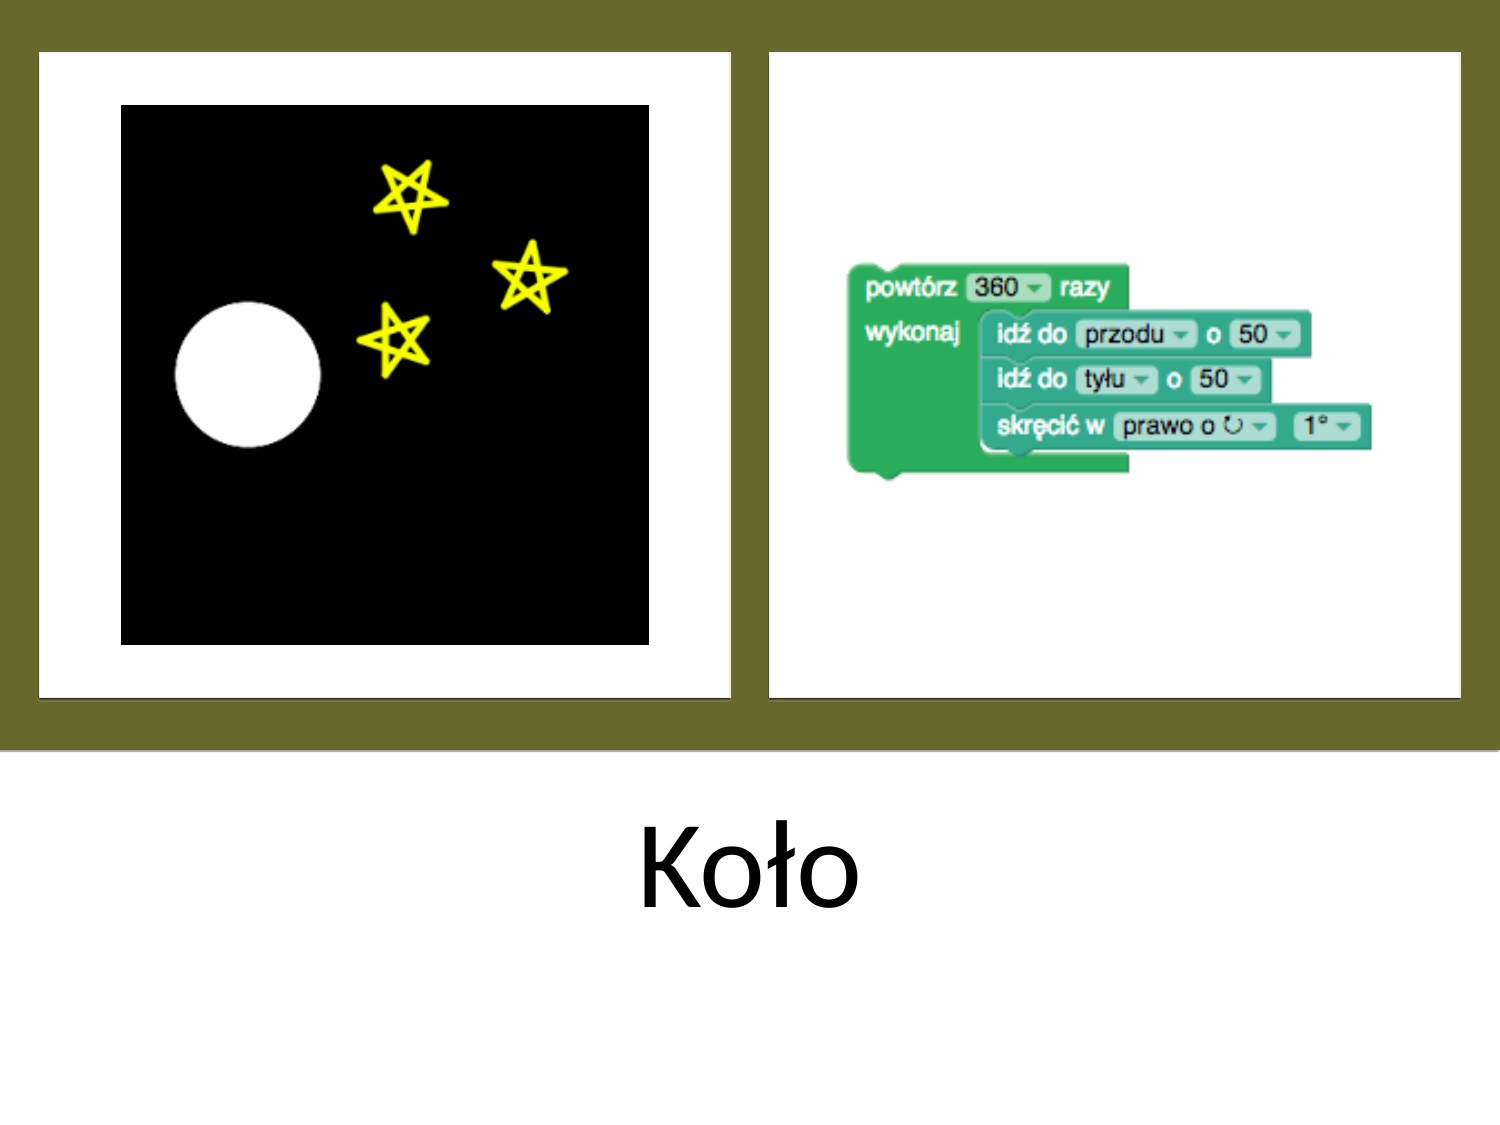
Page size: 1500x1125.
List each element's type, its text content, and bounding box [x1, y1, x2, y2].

text_box [0, 0, 1500, 750]
title Koło [187, 761, 1313, 942]
picture [825, 243, 1399, 504]
picture [121, 105, 649, 645]
